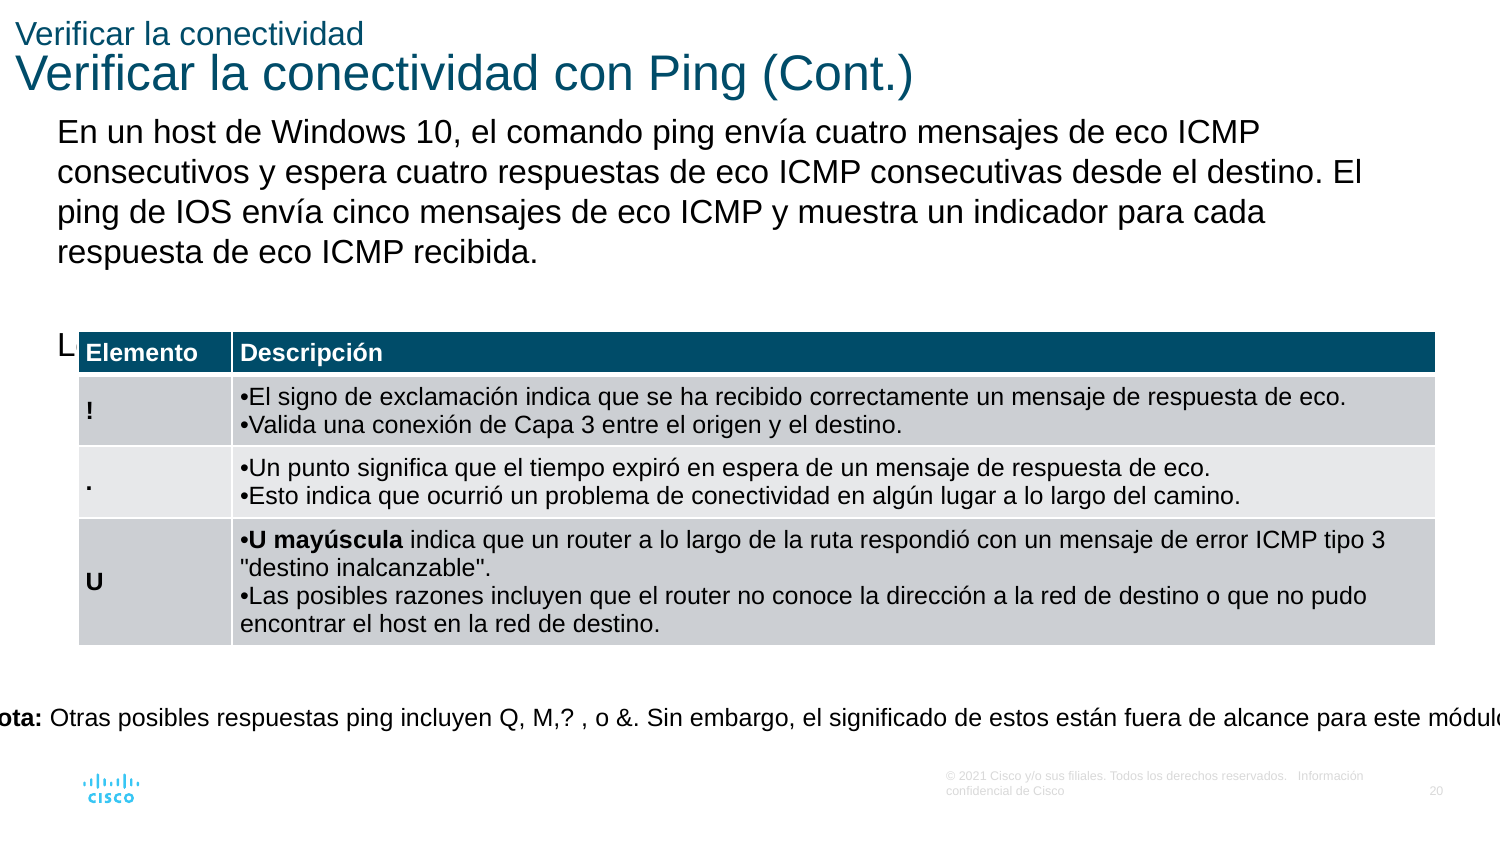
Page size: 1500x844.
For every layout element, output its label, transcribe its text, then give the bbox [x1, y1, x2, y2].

table_cell Un punto significa que el tiempo expiró en espera de un mensaje de respuesta de eco. Esto indica que ocurrió un problema de conectividad en algún lugar a lo largo del camino. [233, 447, 1435, 517]
list En un host de Windows 10, el comando ping envía cuatro mensajes de eco ICMP consecutivos y espera cuatro respuestas de eco ICMP consecutivas desde el destino. El ping de IOS envía cinco mensajes de eco ICMP y muestra un indicador para cada respuesta de eco ICMP recibida. Los indicadores de ping de IOS son los siguientes: [42, 102, 1437, 300]
table_cell U [79, 519, 231, 645]
table_cell El signo de exclamación indica que se ha recibido correctamente un mensaje de respuesta de eco. Valida una conexión de Capa 3 entre el origen y el destino. [233, 377, 1435, 445]
table_cell ! [79, 377, 231, 445]
table_cell U mayúscula indica que un router a lo largo de la ruta respondió con un mensaje de error ICMP tipo 3 "destino inalcanzable". Las posibles razones incluyen que el router no conoce la dirección a la red de destino o que no pudo encontrar el host en la red de destino. [233, 519, 1435, 645]
table_cell . [79, 447, 231, 517]
text_box Nota: Otras posibles respuestas ping incluyen Q, M,? , o &. Sin embargo, el significado de estos están fuera de alcance para este módulo. [0, 694, 1500, 770]
table_header Elemento [79, 332, 231, 372]
table_header Descripción [233, 332, 1435, 372]
title Verificar la conectividad Verificar la conectividad con Ping (Cont.) [0, 0, 1369, 121]
